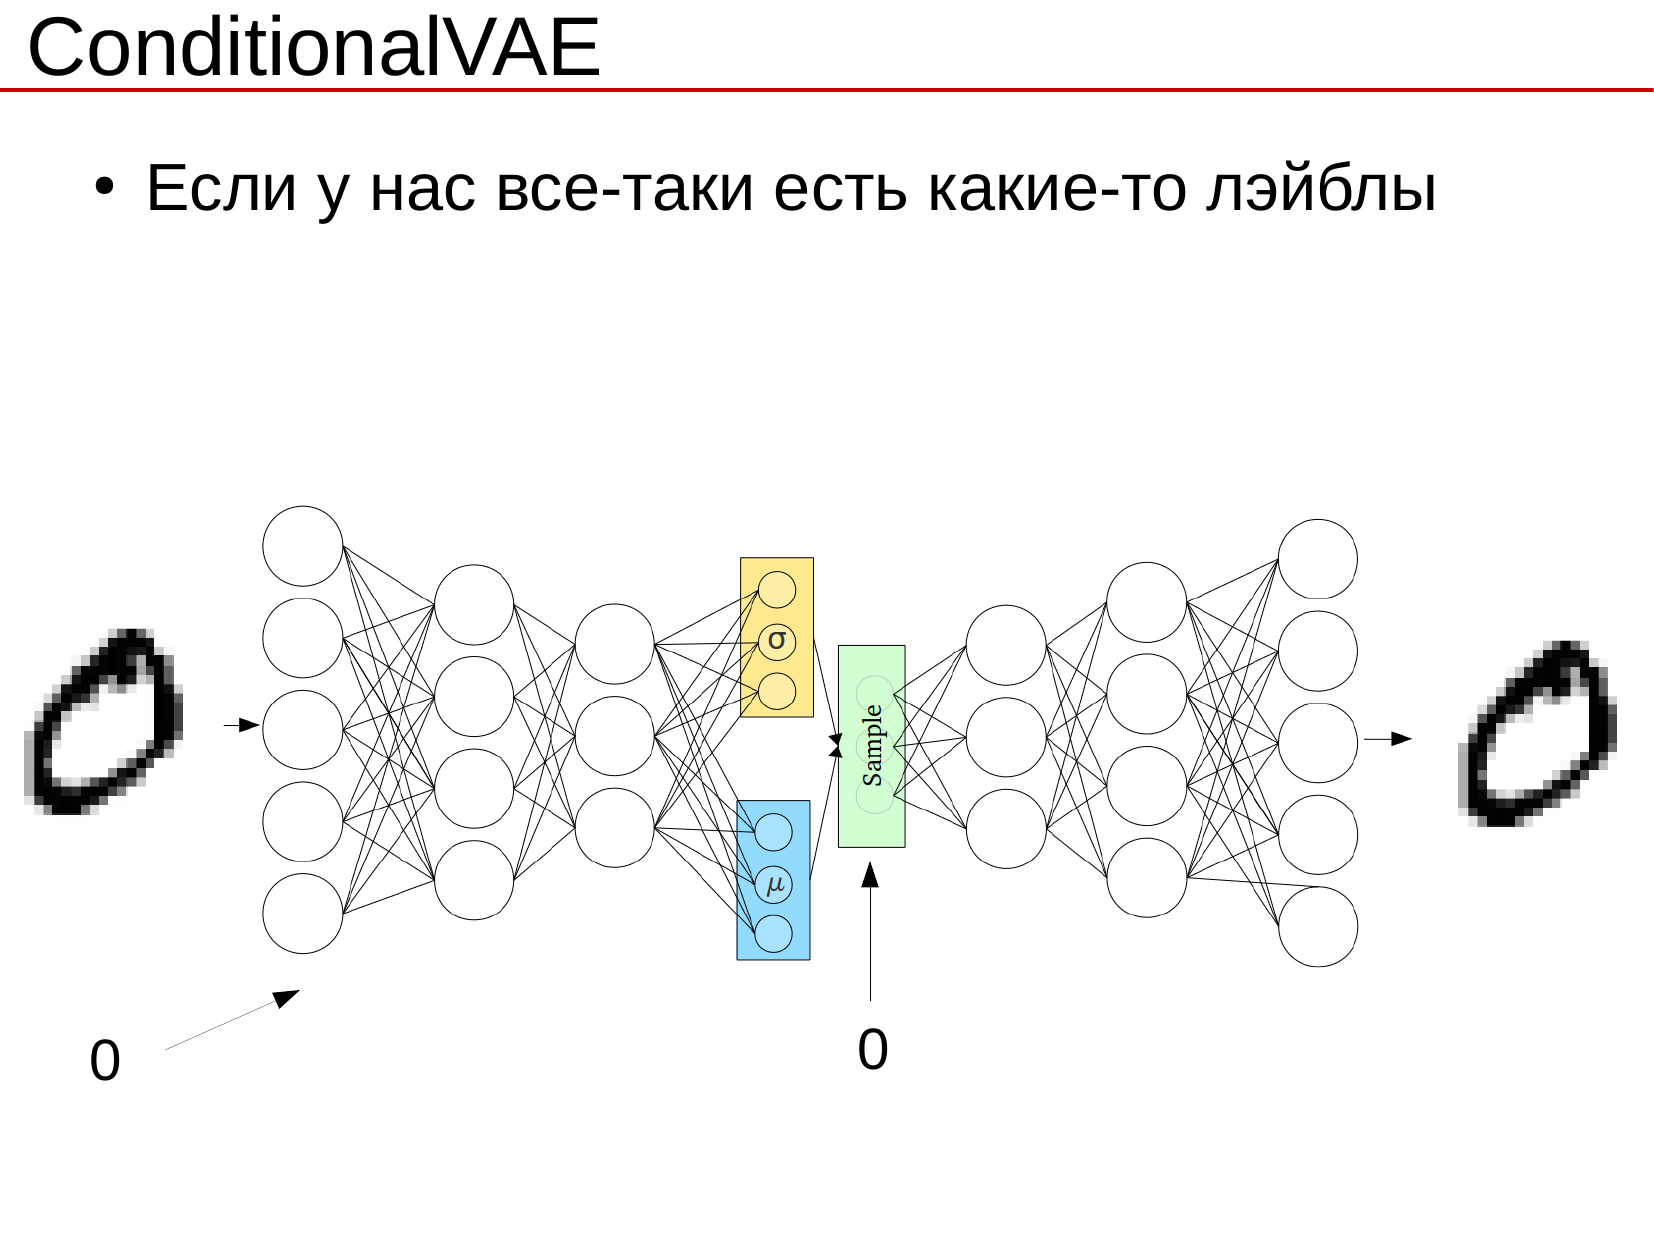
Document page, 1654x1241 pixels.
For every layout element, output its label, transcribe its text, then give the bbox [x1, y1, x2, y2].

picture [0, 493, 1654, 1021]
text_box 0 [843, 1009, 934, 1090]
title ConditionalVAE [26, 0, 1471, 94]
text_box 0 [75, 1020, 166, 1100]
list Если у нас все-таки есть какие-то лэйблы [75, 150, 1564, 493]
